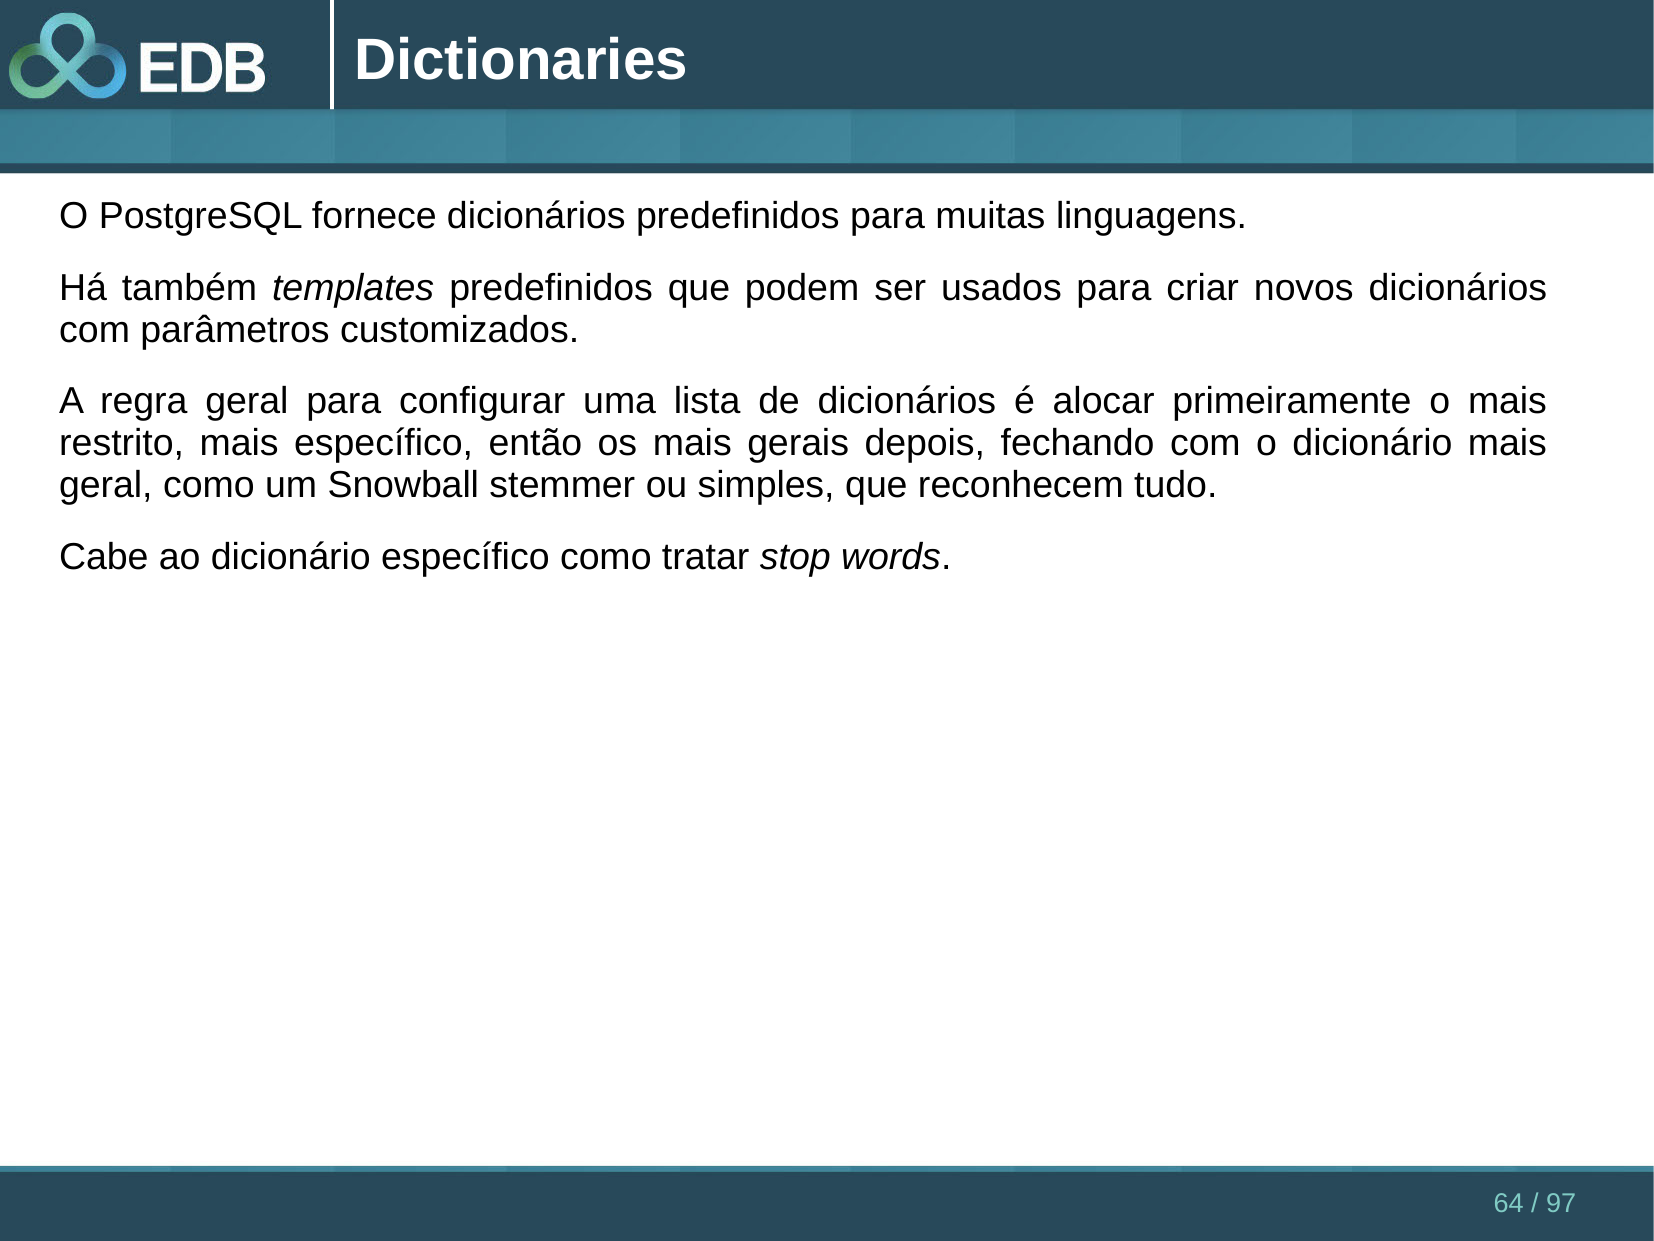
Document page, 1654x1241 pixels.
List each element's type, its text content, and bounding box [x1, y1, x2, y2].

picture [0, 0, 1654, 1241]
title Dictionaries [354, 0, 1625, 125]
list O PostgreSQL fornece dicionários predefinidos para muitas linguagens. Há também templates predefinidos que podem ser usados para criar novos dicionários com parâmetros customizados. A regra geral para configurar uma lista de dicionários é alocar primeiramente o mais restrito, mais específico, então os mais gerais depois, fechando com o dicionário mais geral, como um Snowball stemmer ou simples, que reconhecem tudo. Cabe ao dicionário específico como tratar stop words. [59, 194, 1548, 591]
